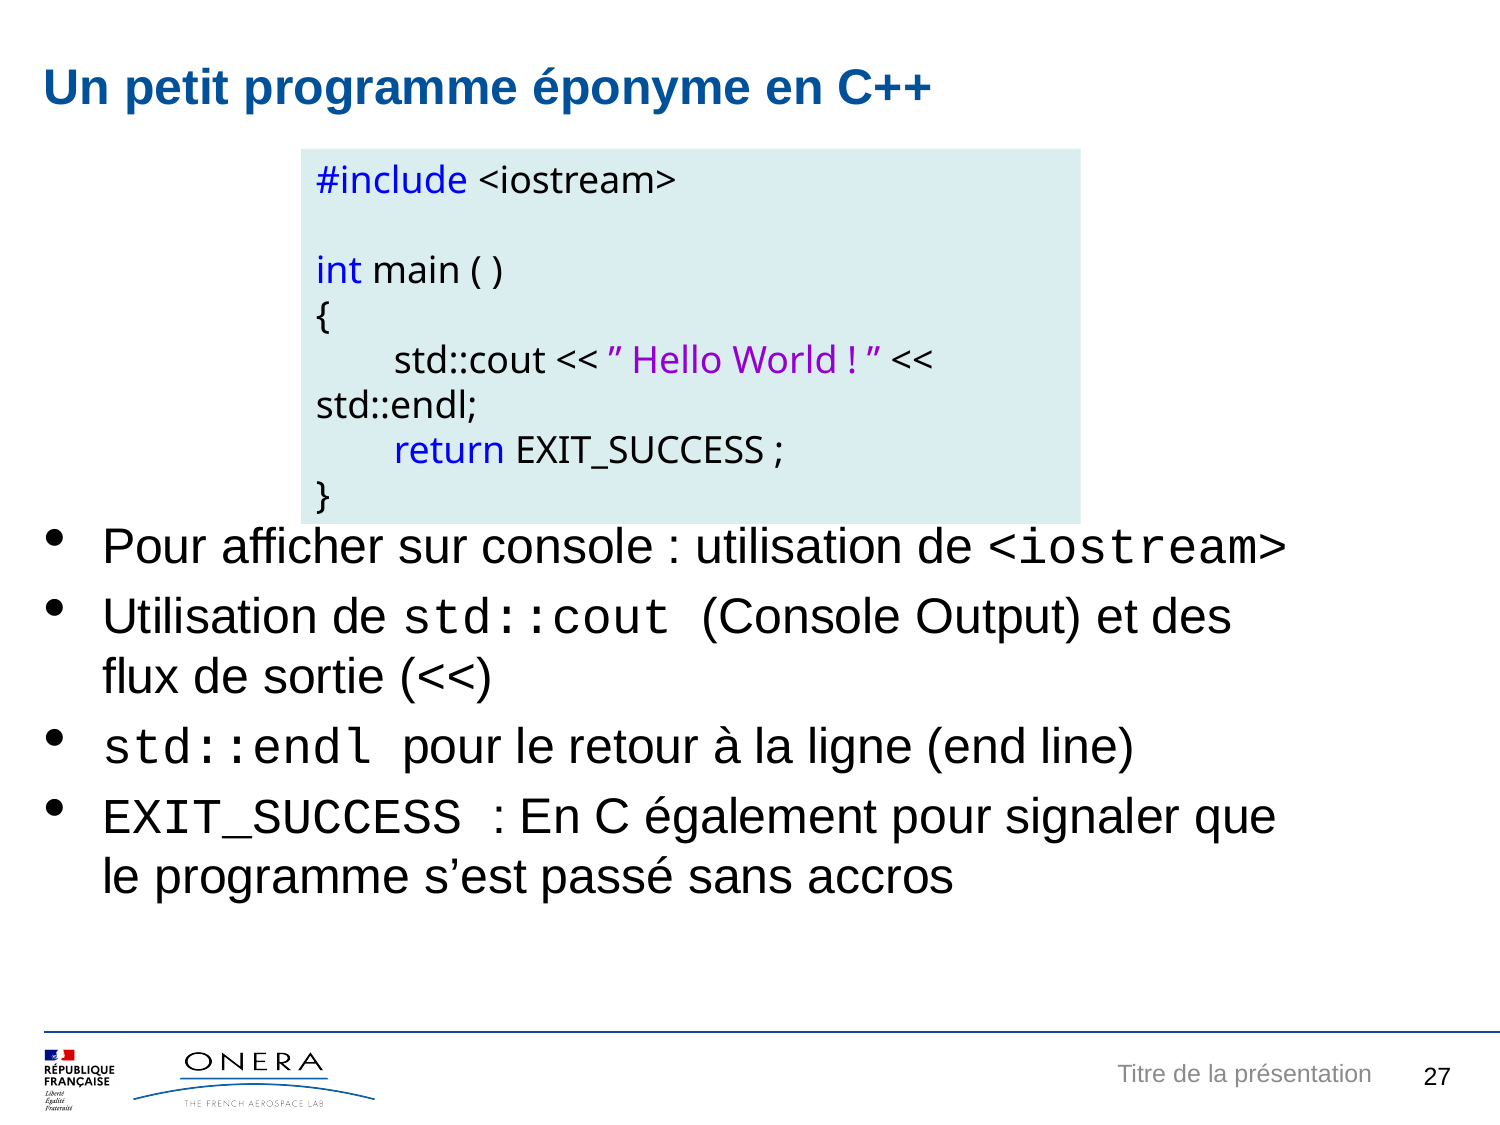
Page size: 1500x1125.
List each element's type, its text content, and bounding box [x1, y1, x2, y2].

text_box Titre de la présentation [466, 1042, 1388, 1103]
text_box Un petit programme éponyme en C++ [43, 0, 1486, 169]
text_box #include <iostream> int main ( ) { std::cout << ” Hello World ! ” << std::endl; return EXIT_SUCCESS ; } [301, 148, 1081, 524]
picture [34, 1039, 125, 1121]
picture [133, 1052, 375, 1107]
text_box Pour afficher sur console : utilisation de <iostream> Utilisation de std::cout (Console Output) et des flux de sortie (<<) std::endl pour le retour à la ligne (end line) EXIT_SUCCESS : En C également pour signaler que le programme s’est passé sans accros [45, 513, 1321, 941]
text_box <numéro> [1374, 1025, 1500, 1125]
